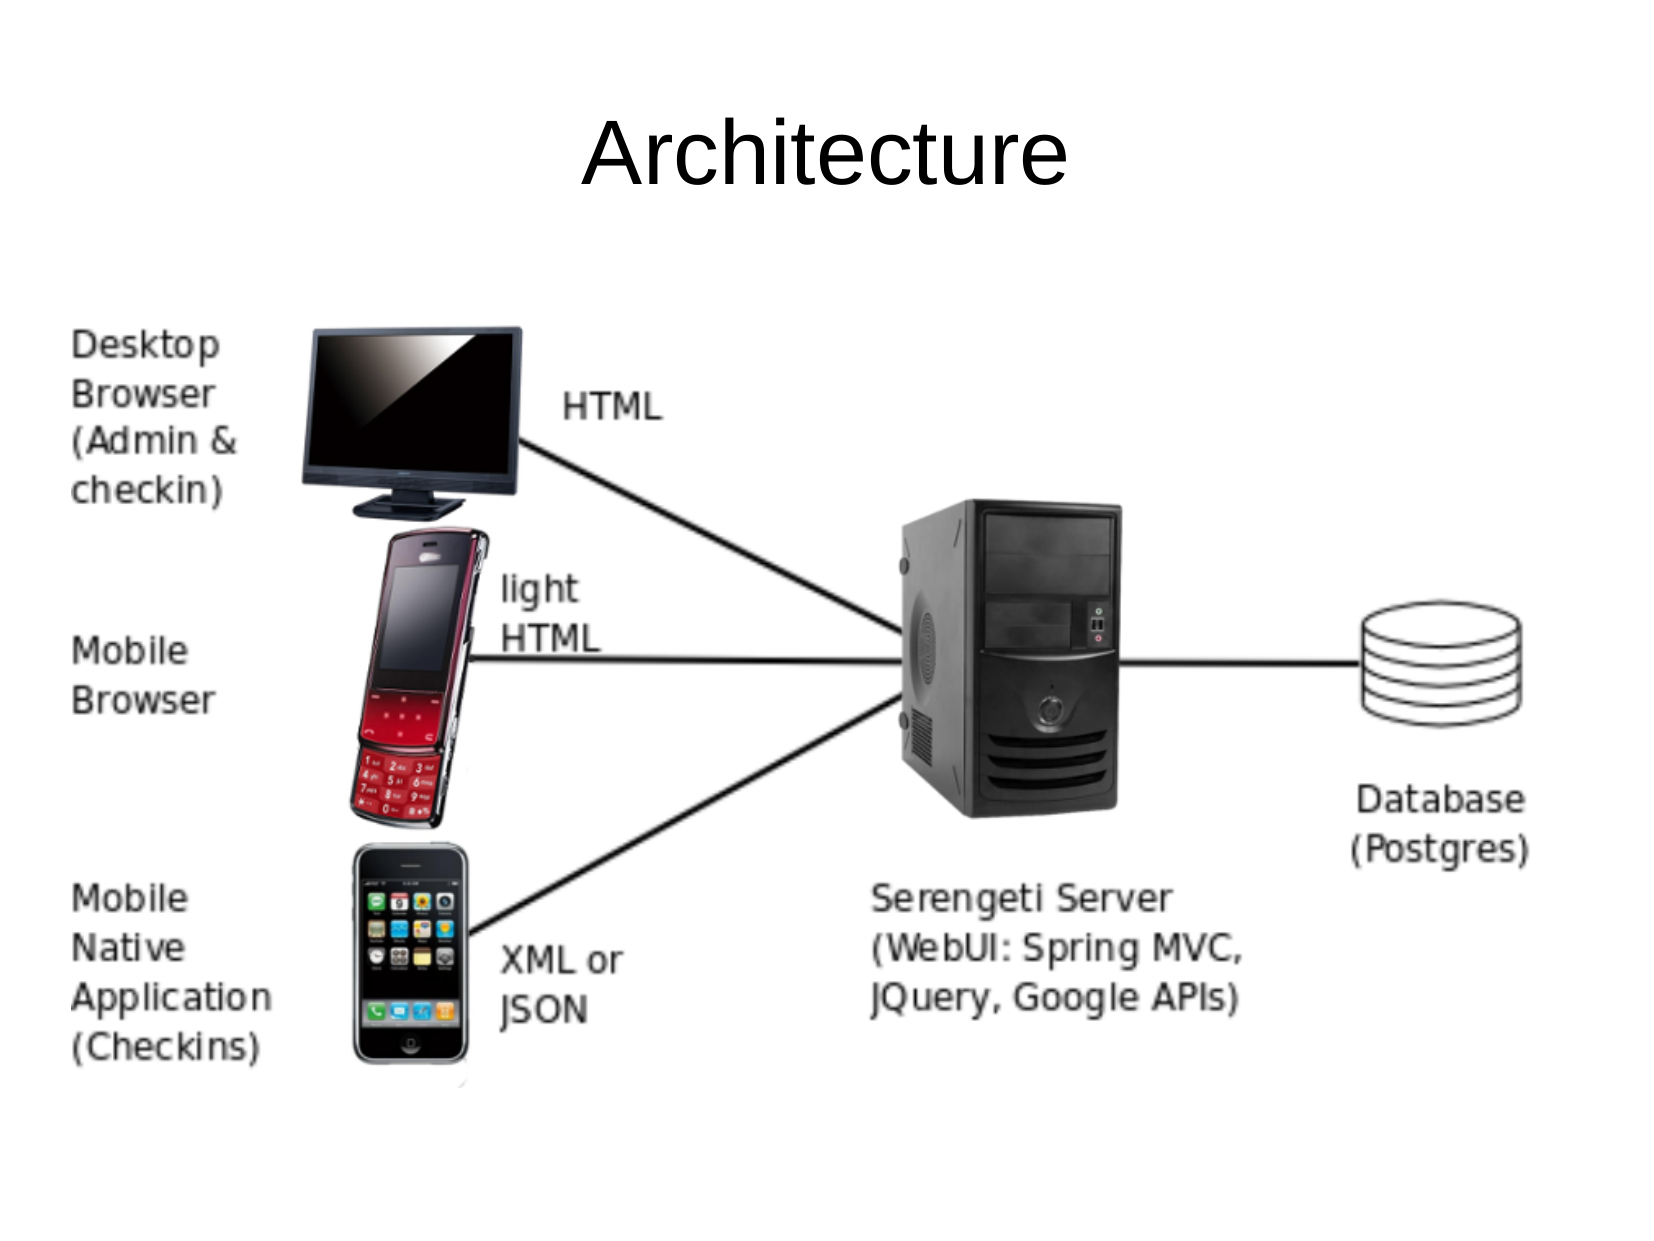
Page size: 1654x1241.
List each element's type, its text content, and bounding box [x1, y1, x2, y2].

title Architecture [82, 49, 1571, 257]
picture [71, 293, 1538, 1088]
